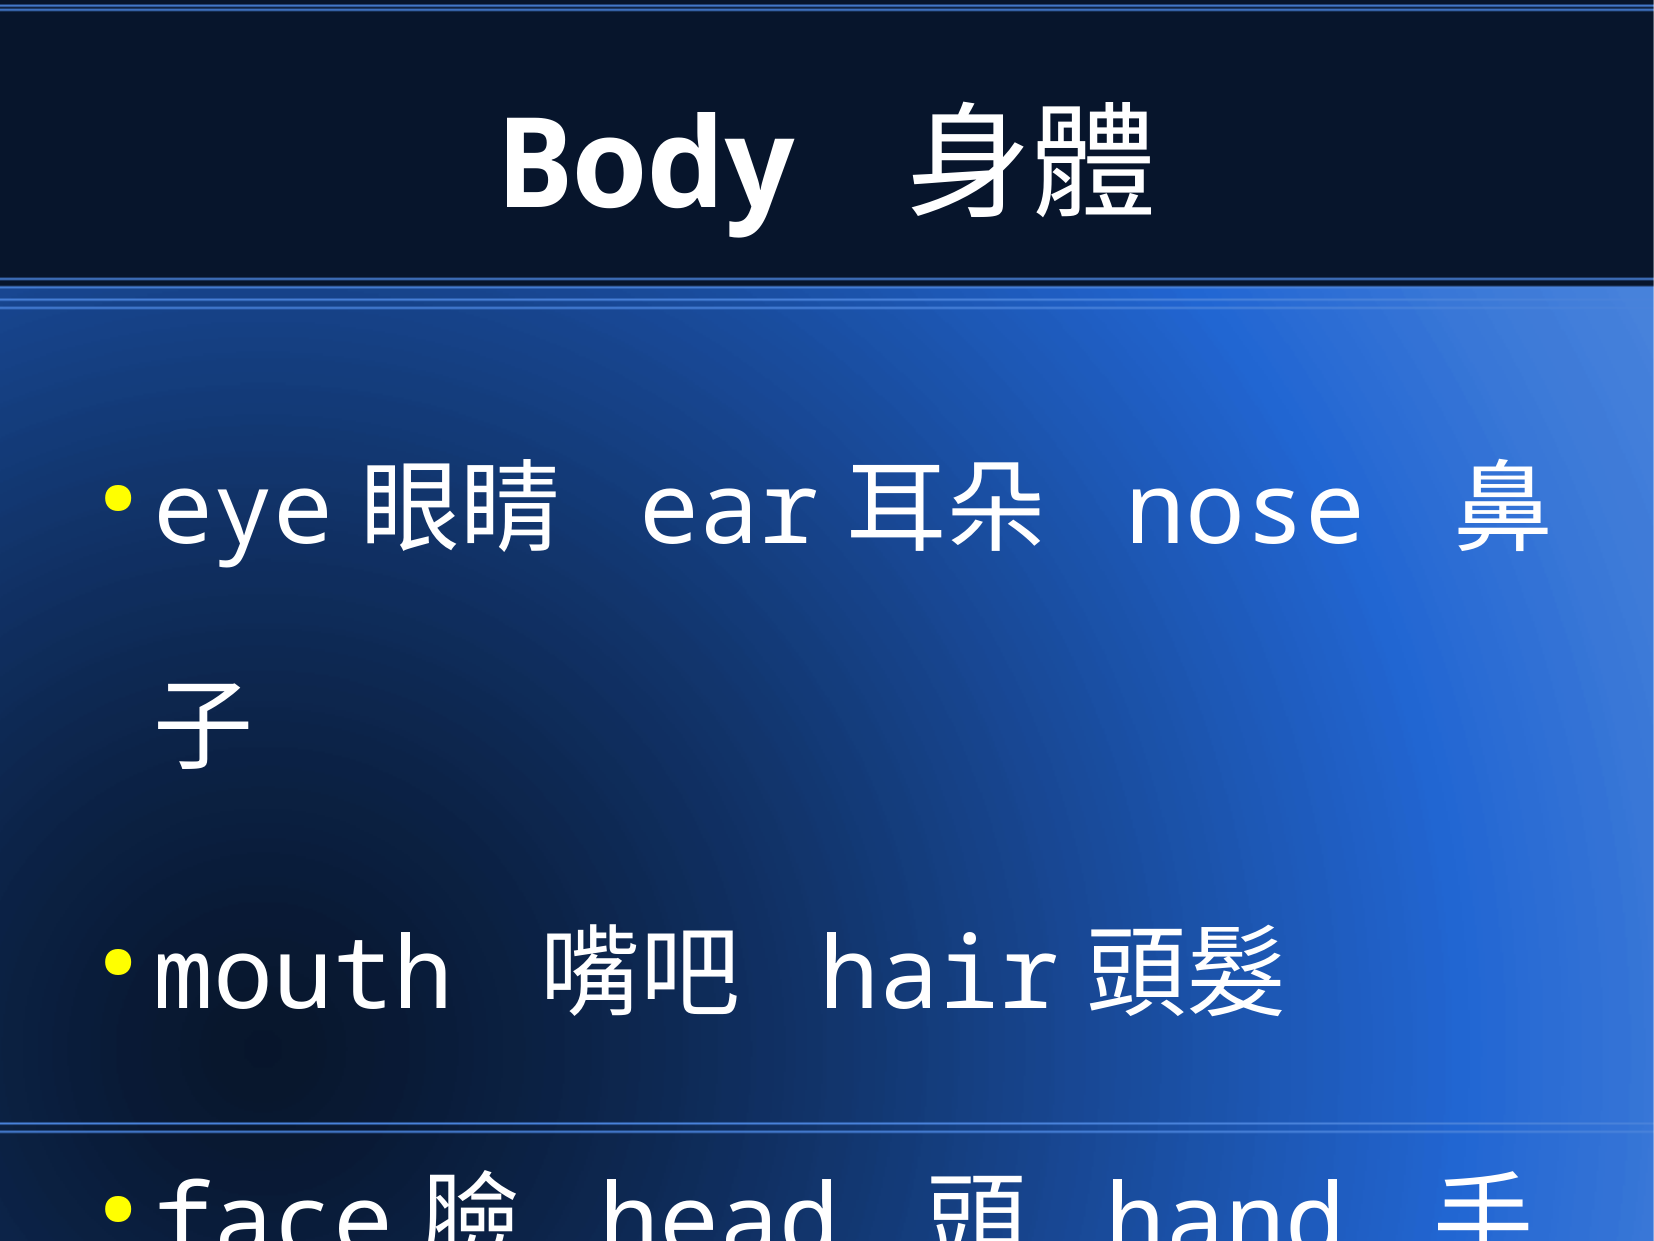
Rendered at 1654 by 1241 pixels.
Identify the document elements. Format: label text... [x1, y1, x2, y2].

title Body 身體 [82, 49, 1571, 257]
list eye眼睛 ear耳朵 nose 鼻子 mouth 嘴吧 hair頭髮 face臉 head 頭 hand 手 foot腳 leg 腿 [82, 355, 1571, 1241]
picture [0, 0, 1654, 1241]
